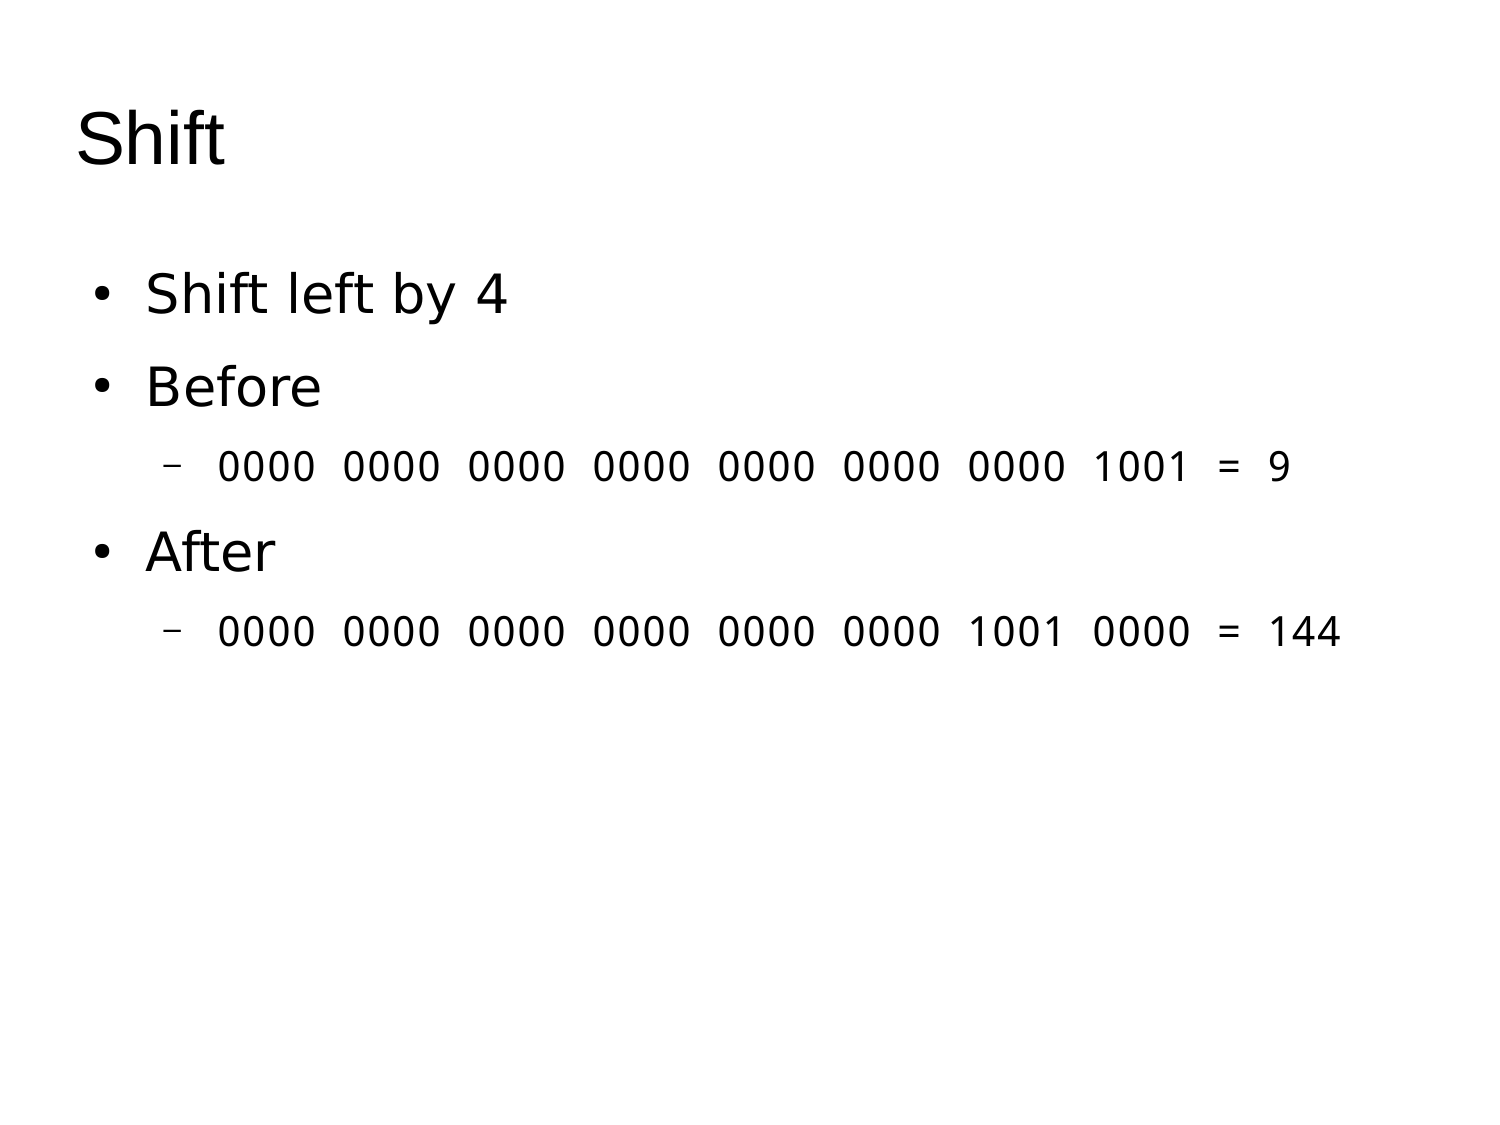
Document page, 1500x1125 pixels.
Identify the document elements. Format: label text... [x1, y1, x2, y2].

list Shift left by 4 Before 0000 0000 0000 0000 0000 0000 0000 1001 = 9 After 0000 0000 0000 0000 0000 0000 1001 0000 = 144 [75, 263, 1425, 916]
title Shift [75, 44, 1425, 233]
